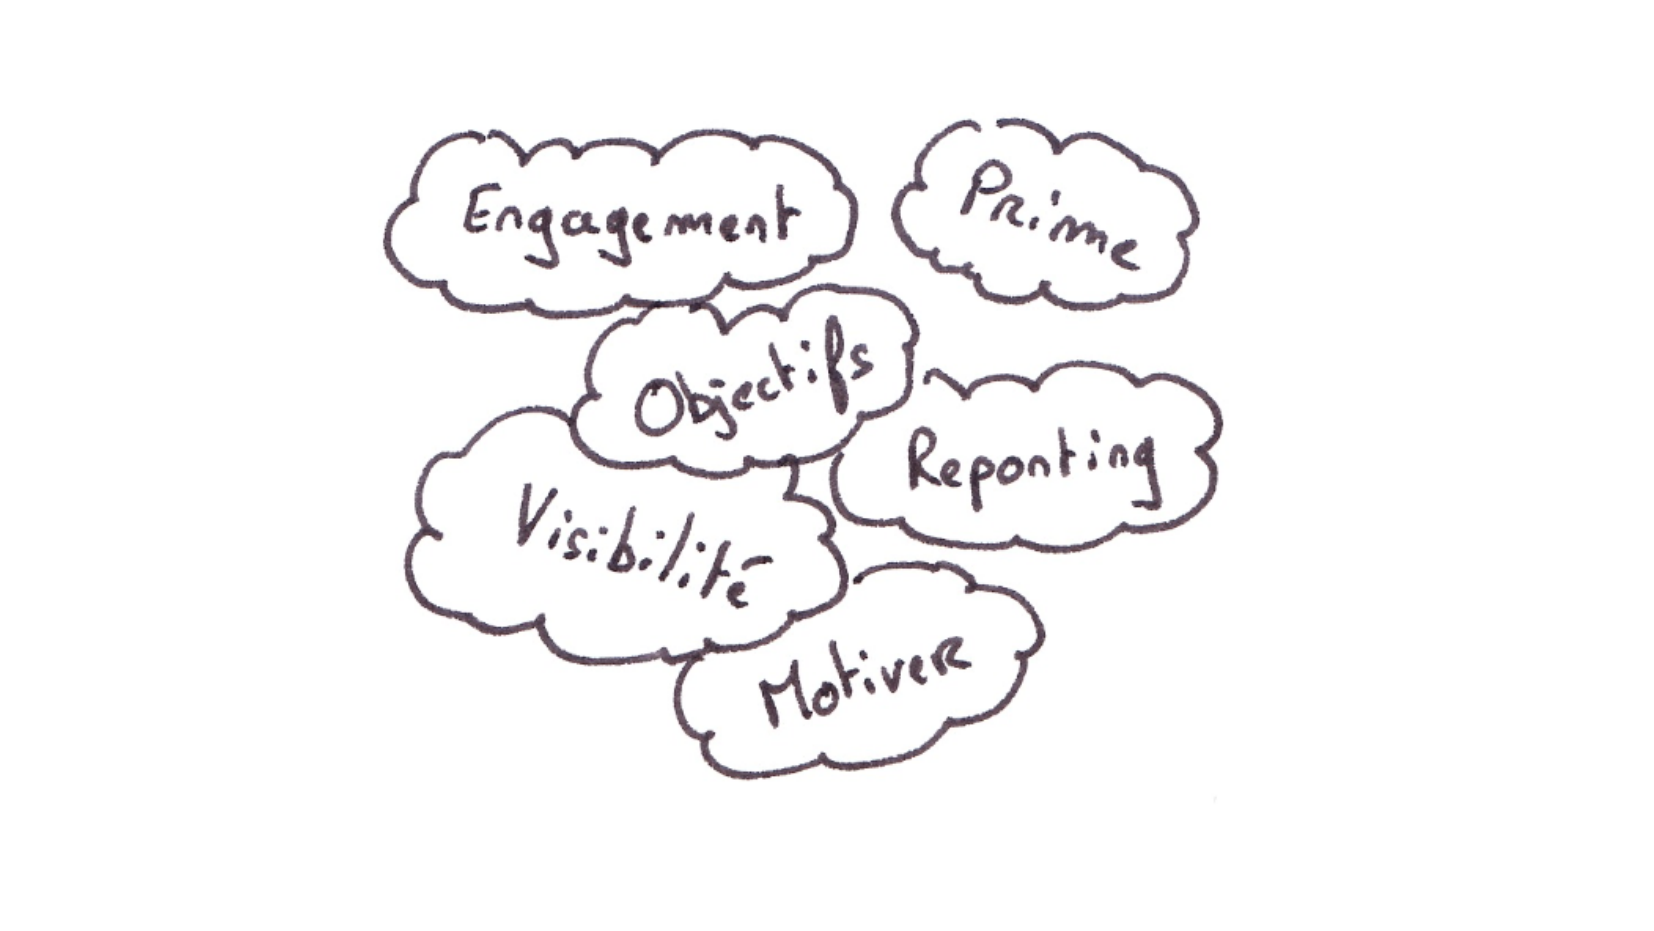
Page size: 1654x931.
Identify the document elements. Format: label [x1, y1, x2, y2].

picture [330, 90, 1290, 814]
